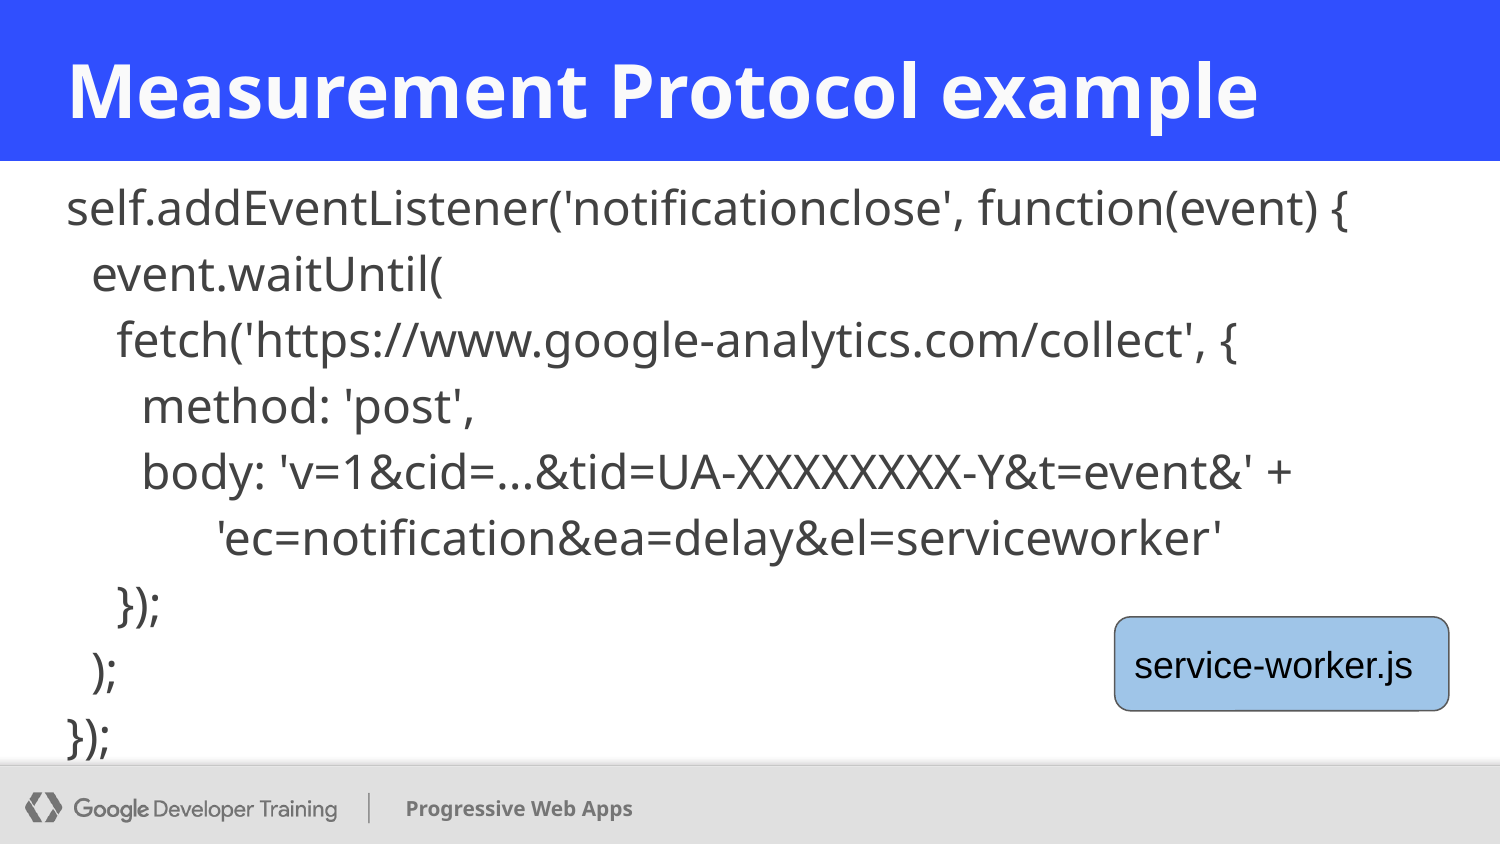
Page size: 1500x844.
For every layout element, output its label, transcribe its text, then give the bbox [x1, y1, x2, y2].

text_box service-worker.js [1114, 616, 1449, 711]
list self.addEventListener('notificationclose', function(event) { event.waitUntil( fetch('https://www.google-analytics.com/collect', { method: 'post', body: 'v=1&cid=...&tid=UA-XXXXXXXX-Y&t=event&' + 'ec=notification&ea=delay&el=serviceworker' }); ); }); [51, 154, 1449, 715]
picture [0, 161, 1500, 844]
title Measurement Protocol example [51, 28, 1449, 122]
